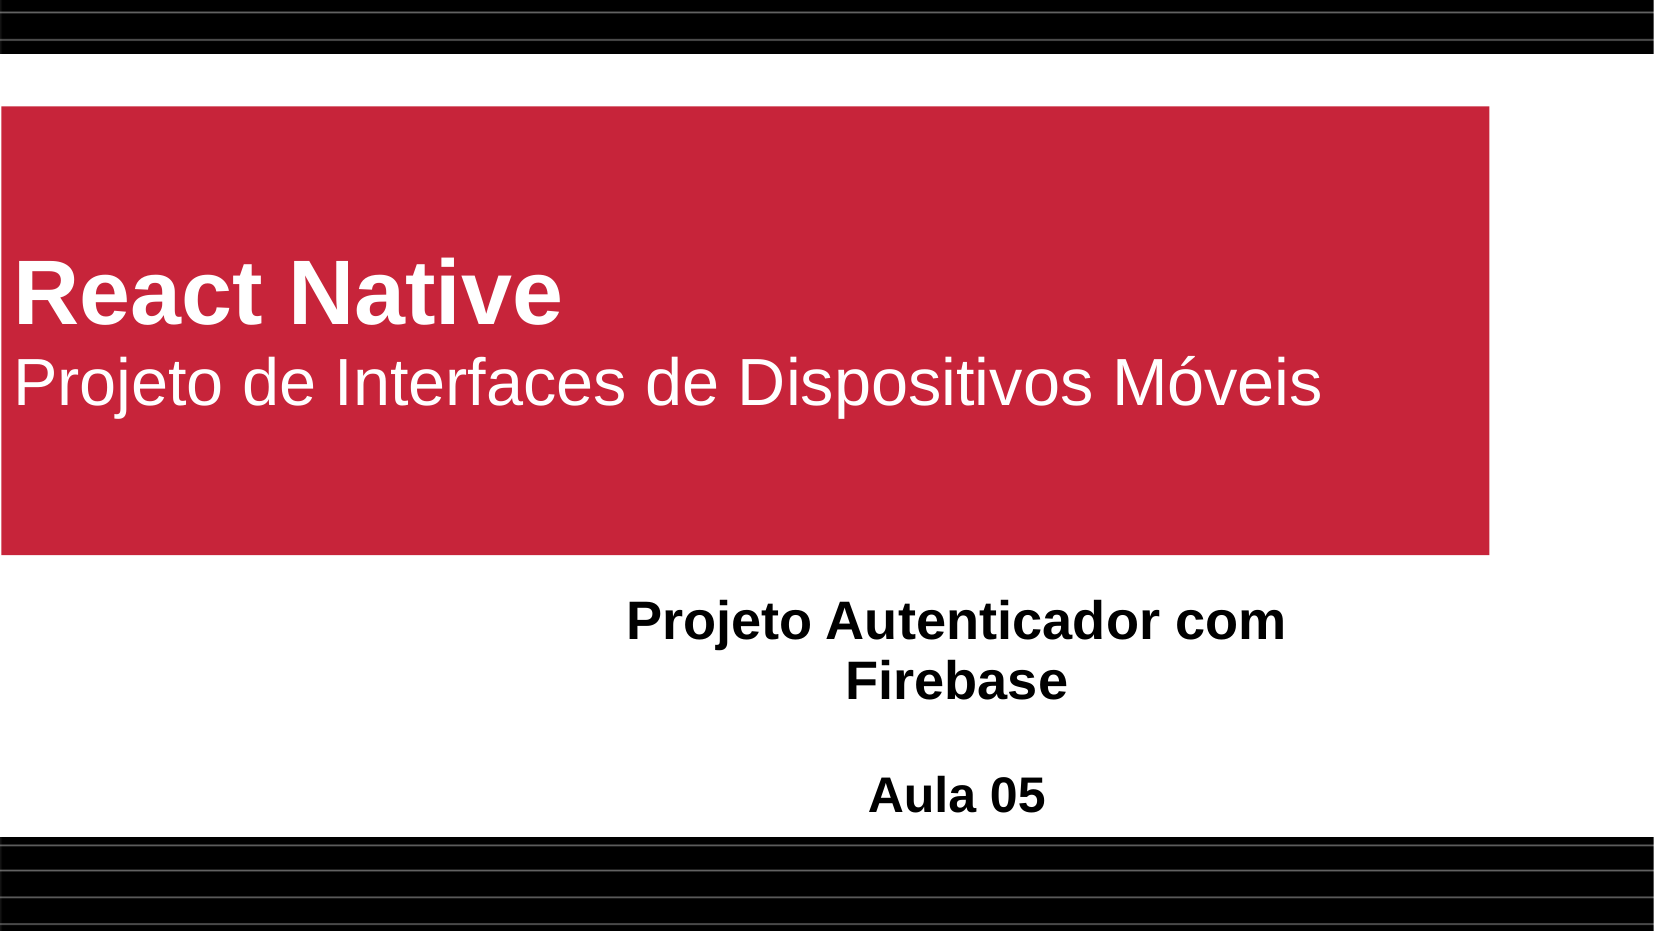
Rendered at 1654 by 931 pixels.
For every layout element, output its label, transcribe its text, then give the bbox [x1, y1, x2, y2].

subtitle Projeto Autenticador com Firebase Aula 05 [625, 590, 1300, 824]
picture [0, 0, 1654, 54]
picture [0, 837, 1654, 931]
title React Native Projeto de Interfaces de Dispositivos Móveis [1, 106, 1490, 556]
